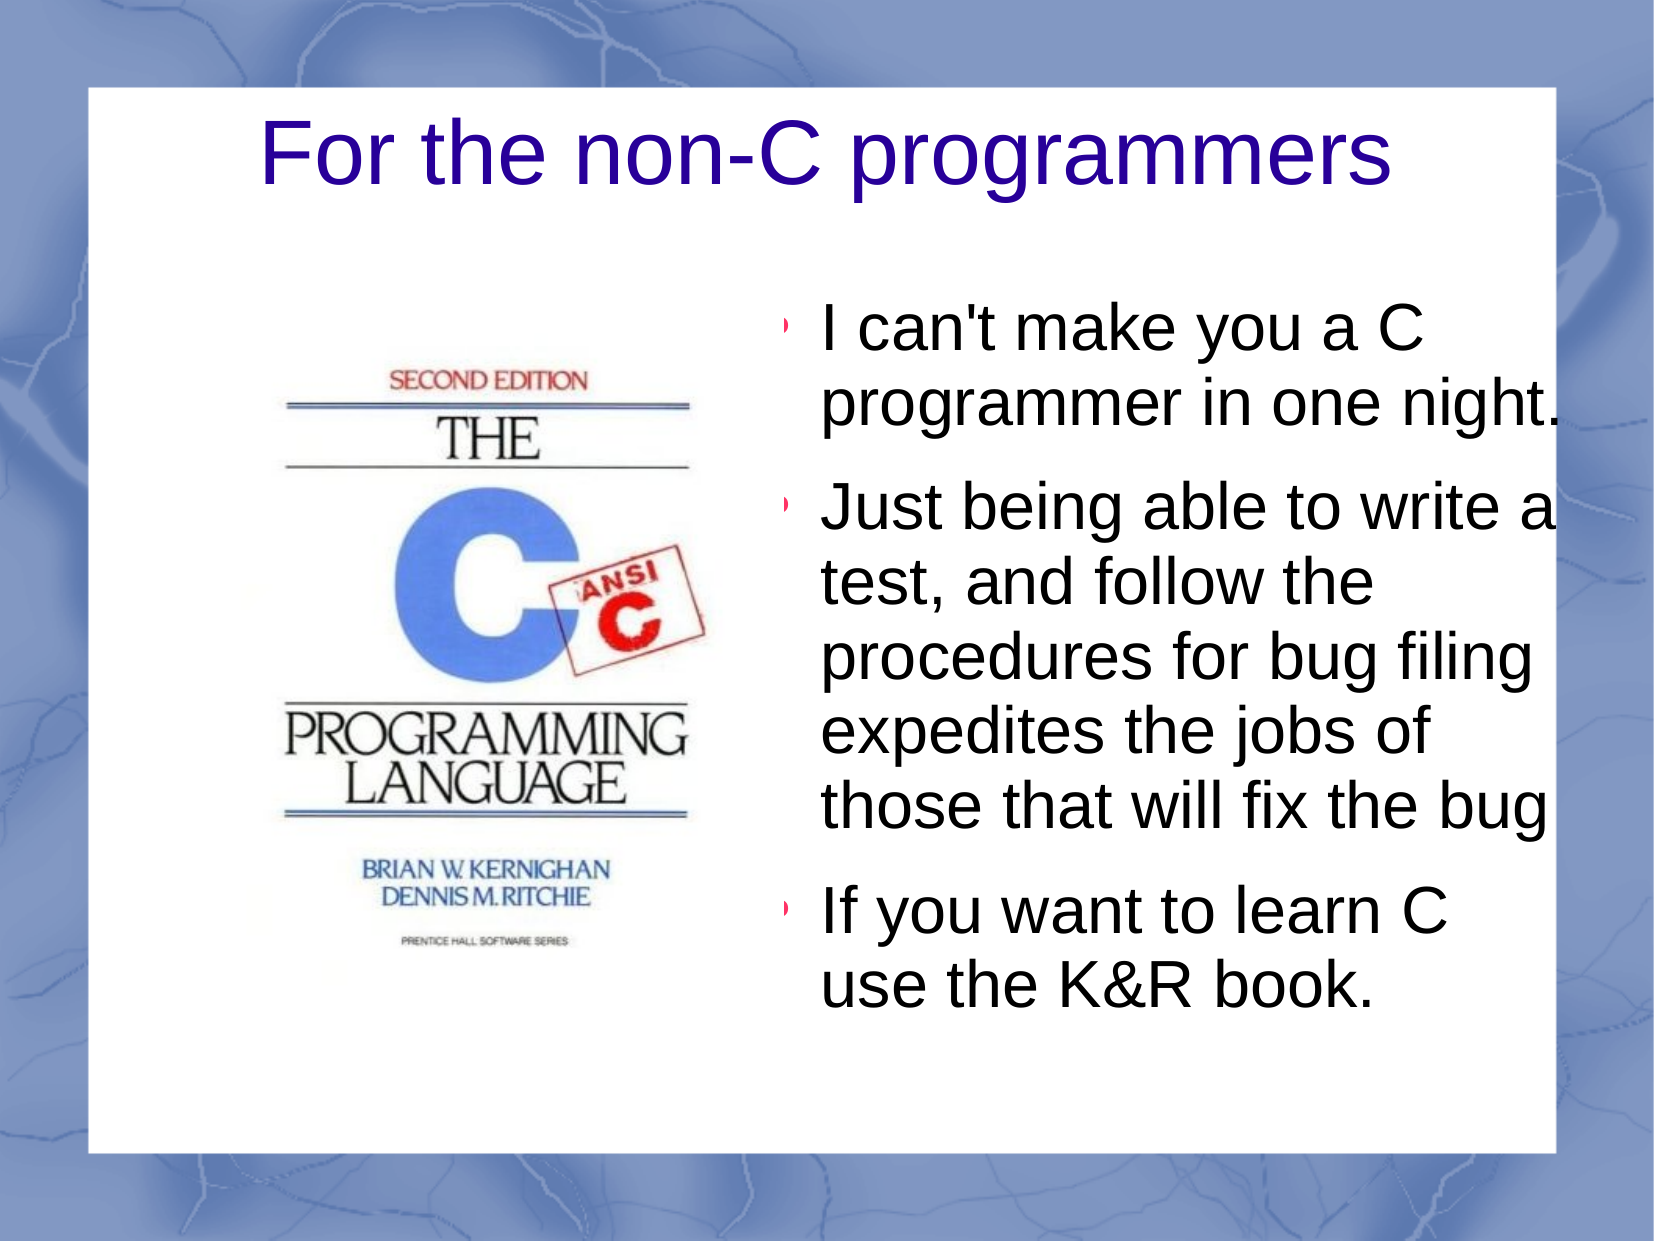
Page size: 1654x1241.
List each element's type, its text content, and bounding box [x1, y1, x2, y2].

list I can't make you a C programmer in one night. Just being able to write a test, and follow the procedures for bug filing expedites the jobs of those that will fix the bug If you want to learn C use the K&R book. [750, 290, 1572, 1109]
title For the non-C programmers [82, 49, 1571, 257]
picture [0, 0, 1654, 1241]
